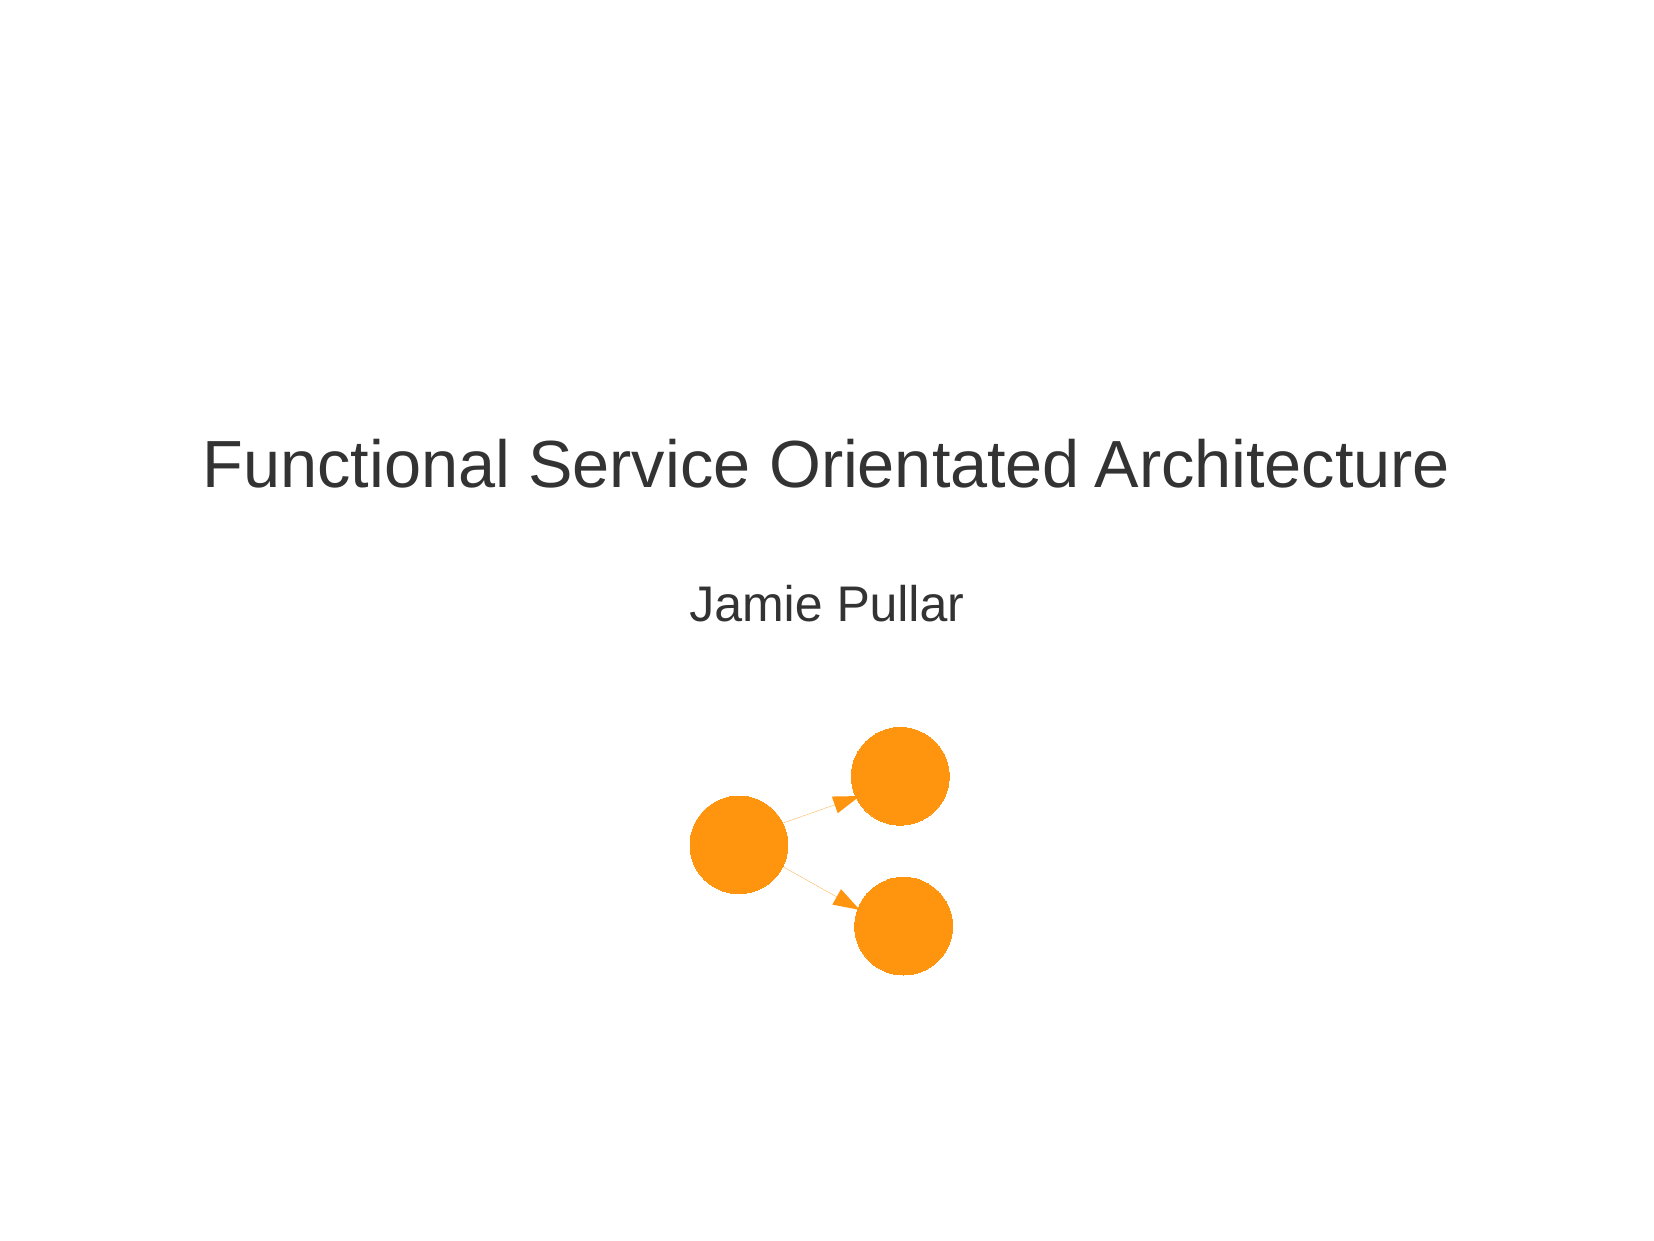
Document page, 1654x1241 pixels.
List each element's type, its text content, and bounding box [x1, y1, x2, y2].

subtitle Functional Service Orientated Architecture Jamie Pullar [82, 49, 1571, 1010]
text_box [851, 727, 950, 826]
text_box [854, 877, 953, 976]
text_box [690, 796, 788, 894]
